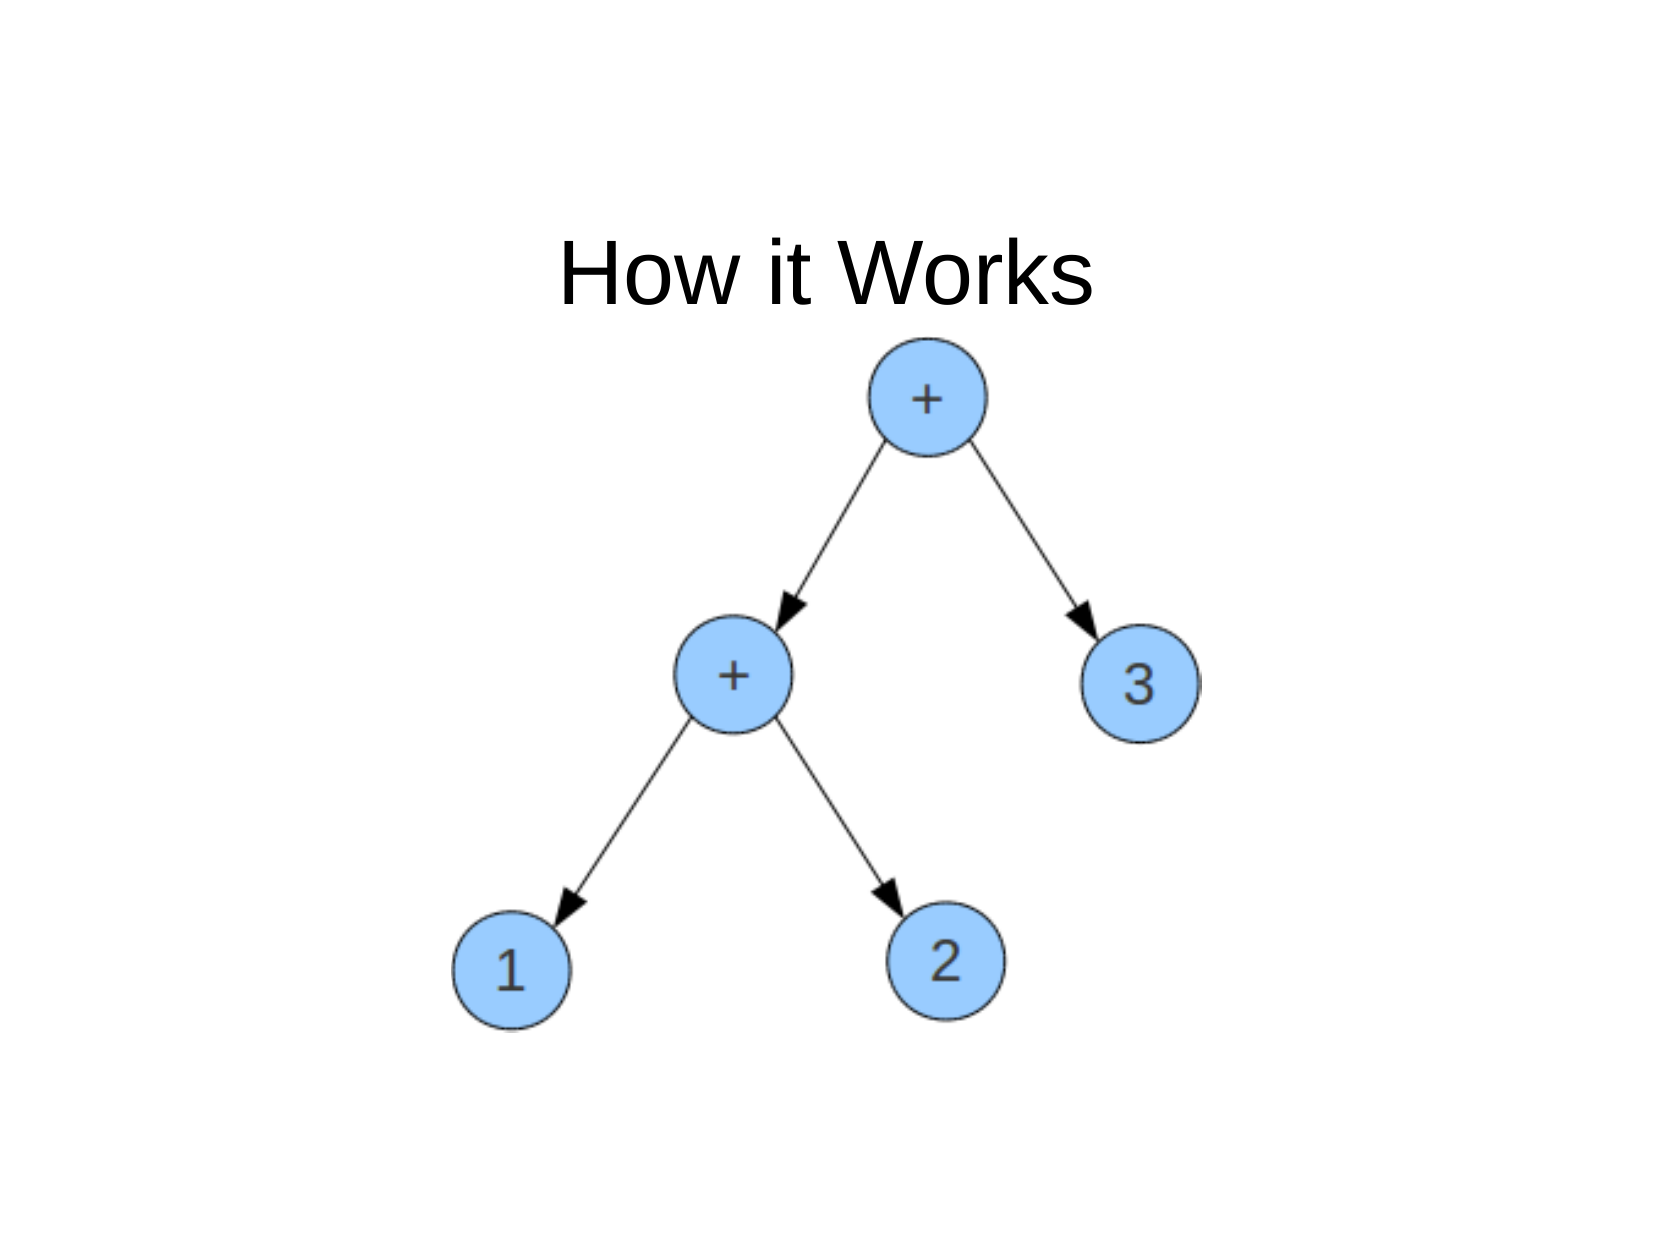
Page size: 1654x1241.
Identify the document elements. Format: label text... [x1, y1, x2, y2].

picture [451, 336, 1202, 1034]
title How it Works [82, 167, 1571, 375]
